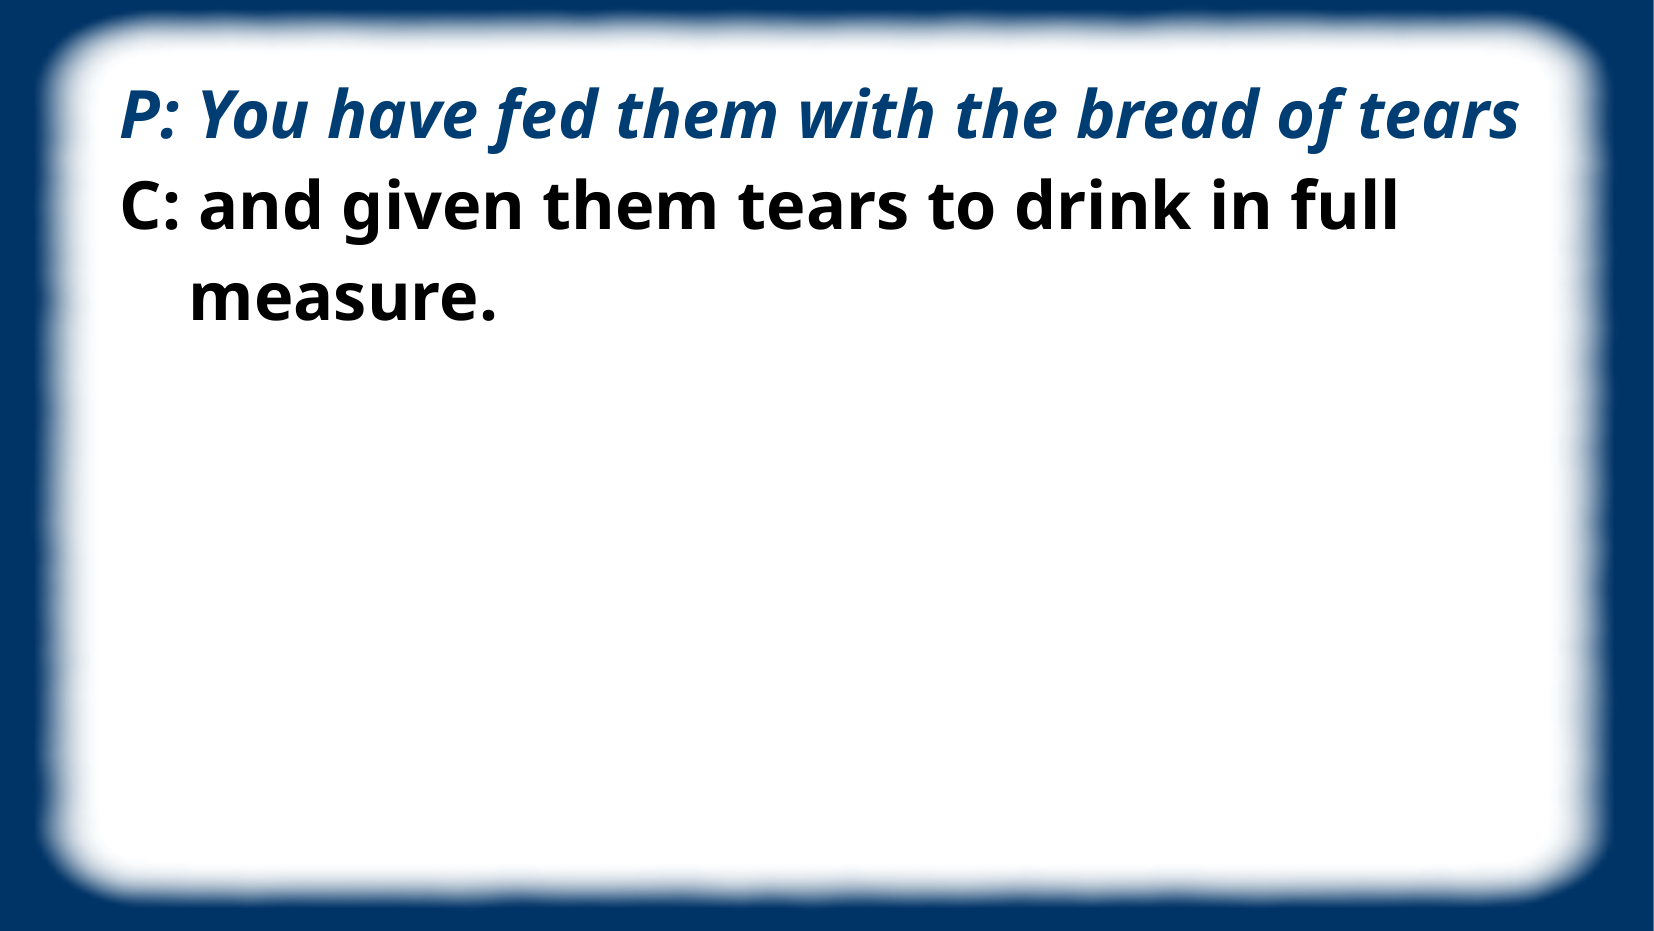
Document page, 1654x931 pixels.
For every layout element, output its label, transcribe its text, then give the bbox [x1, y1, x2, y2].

picture [0, 0, 1654, 931]
text_box P: You have fed them with the bread of tears C: and given them tears to drink in full measure. [105, 60, 1546, 342]
